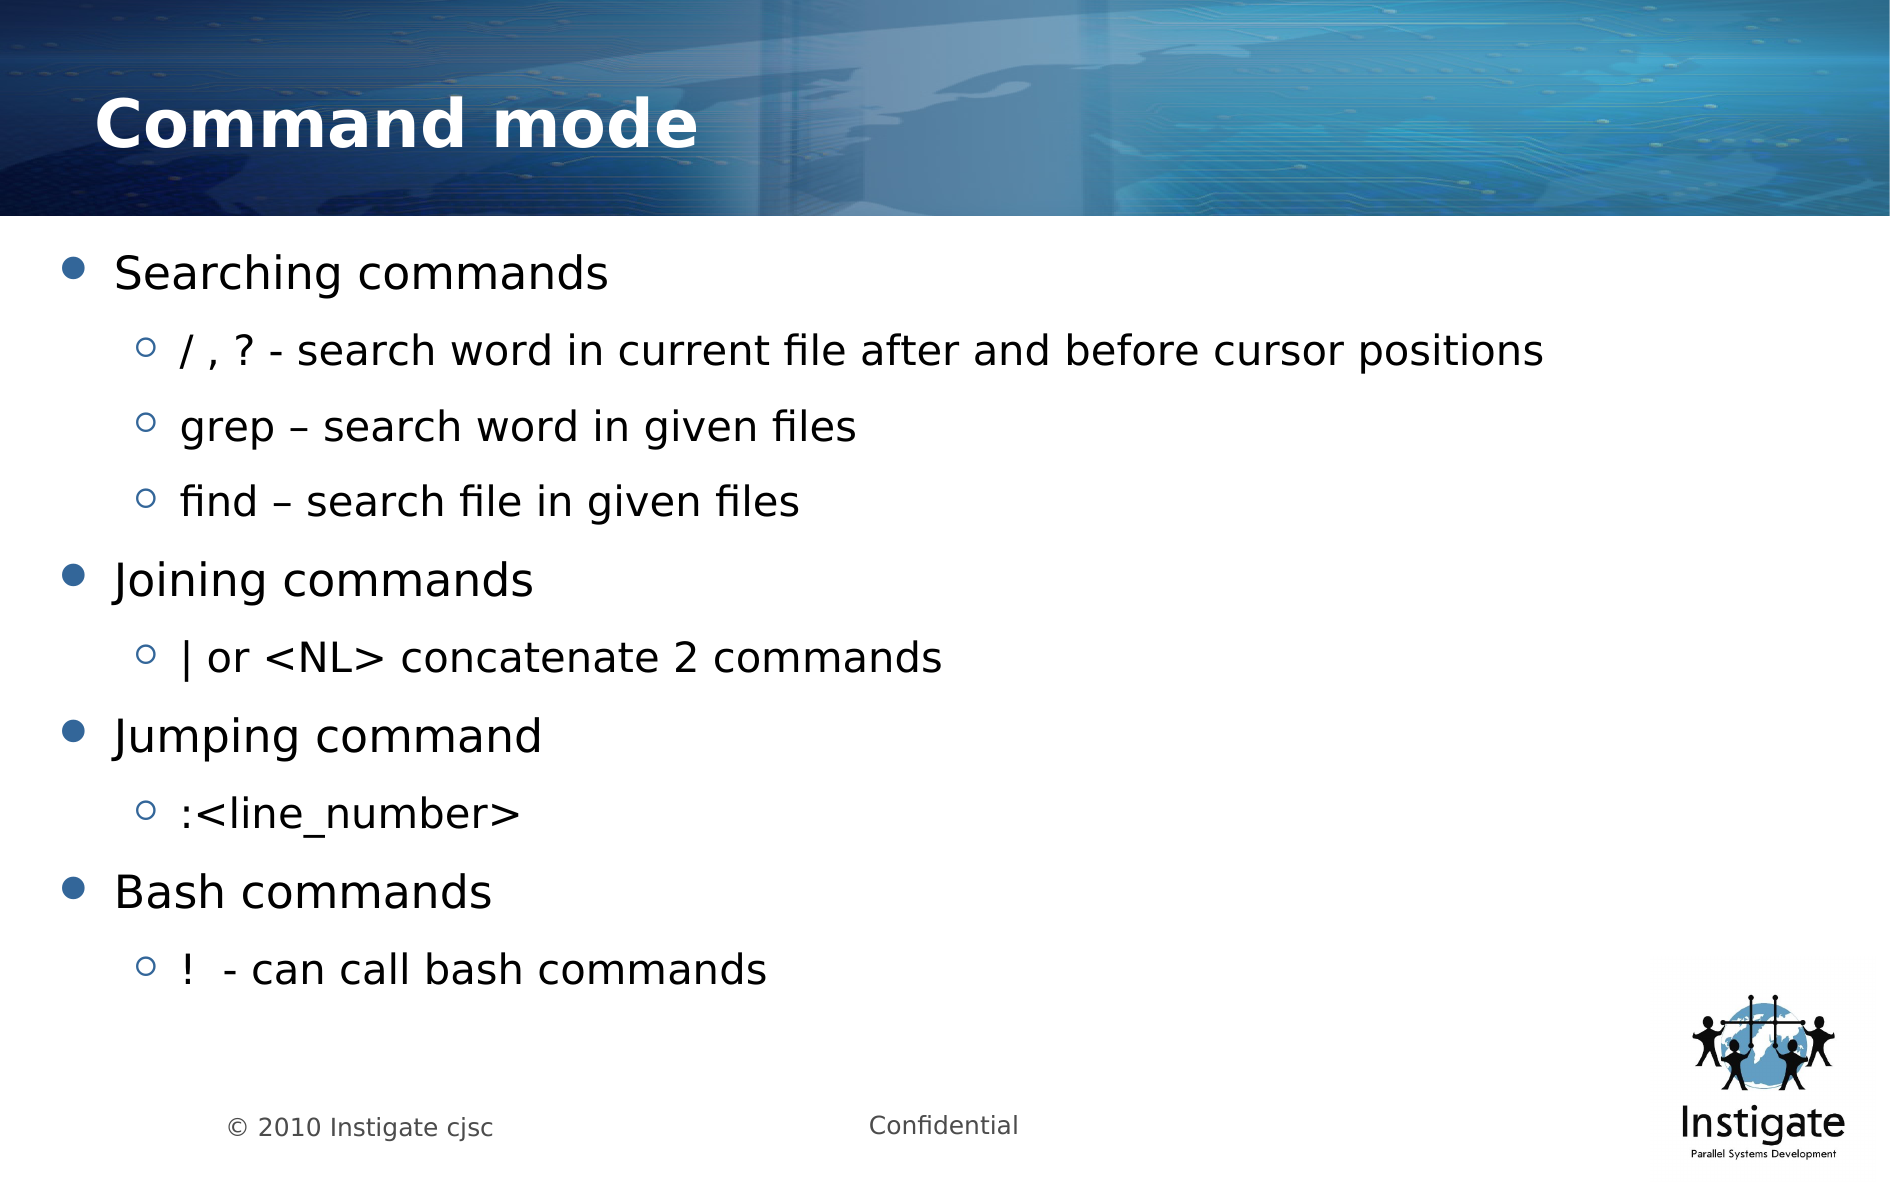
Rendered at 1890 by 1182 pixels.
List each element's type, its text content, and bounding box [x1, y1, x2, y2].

list Searching commands / , ? - search word in current file after and before cursor positions grep – search word in given files find – search file in given files Joining commands | or <NL> concatenate 2 commands Jumping command :<line_number> Bash commands ! - can call bash commands [59, 236, 1831, 1001]
title Command mode [94, 54, 1793, 210]
picture [0, 0, 1890, 216]
picture [1650, 956, 1876, 1182]
